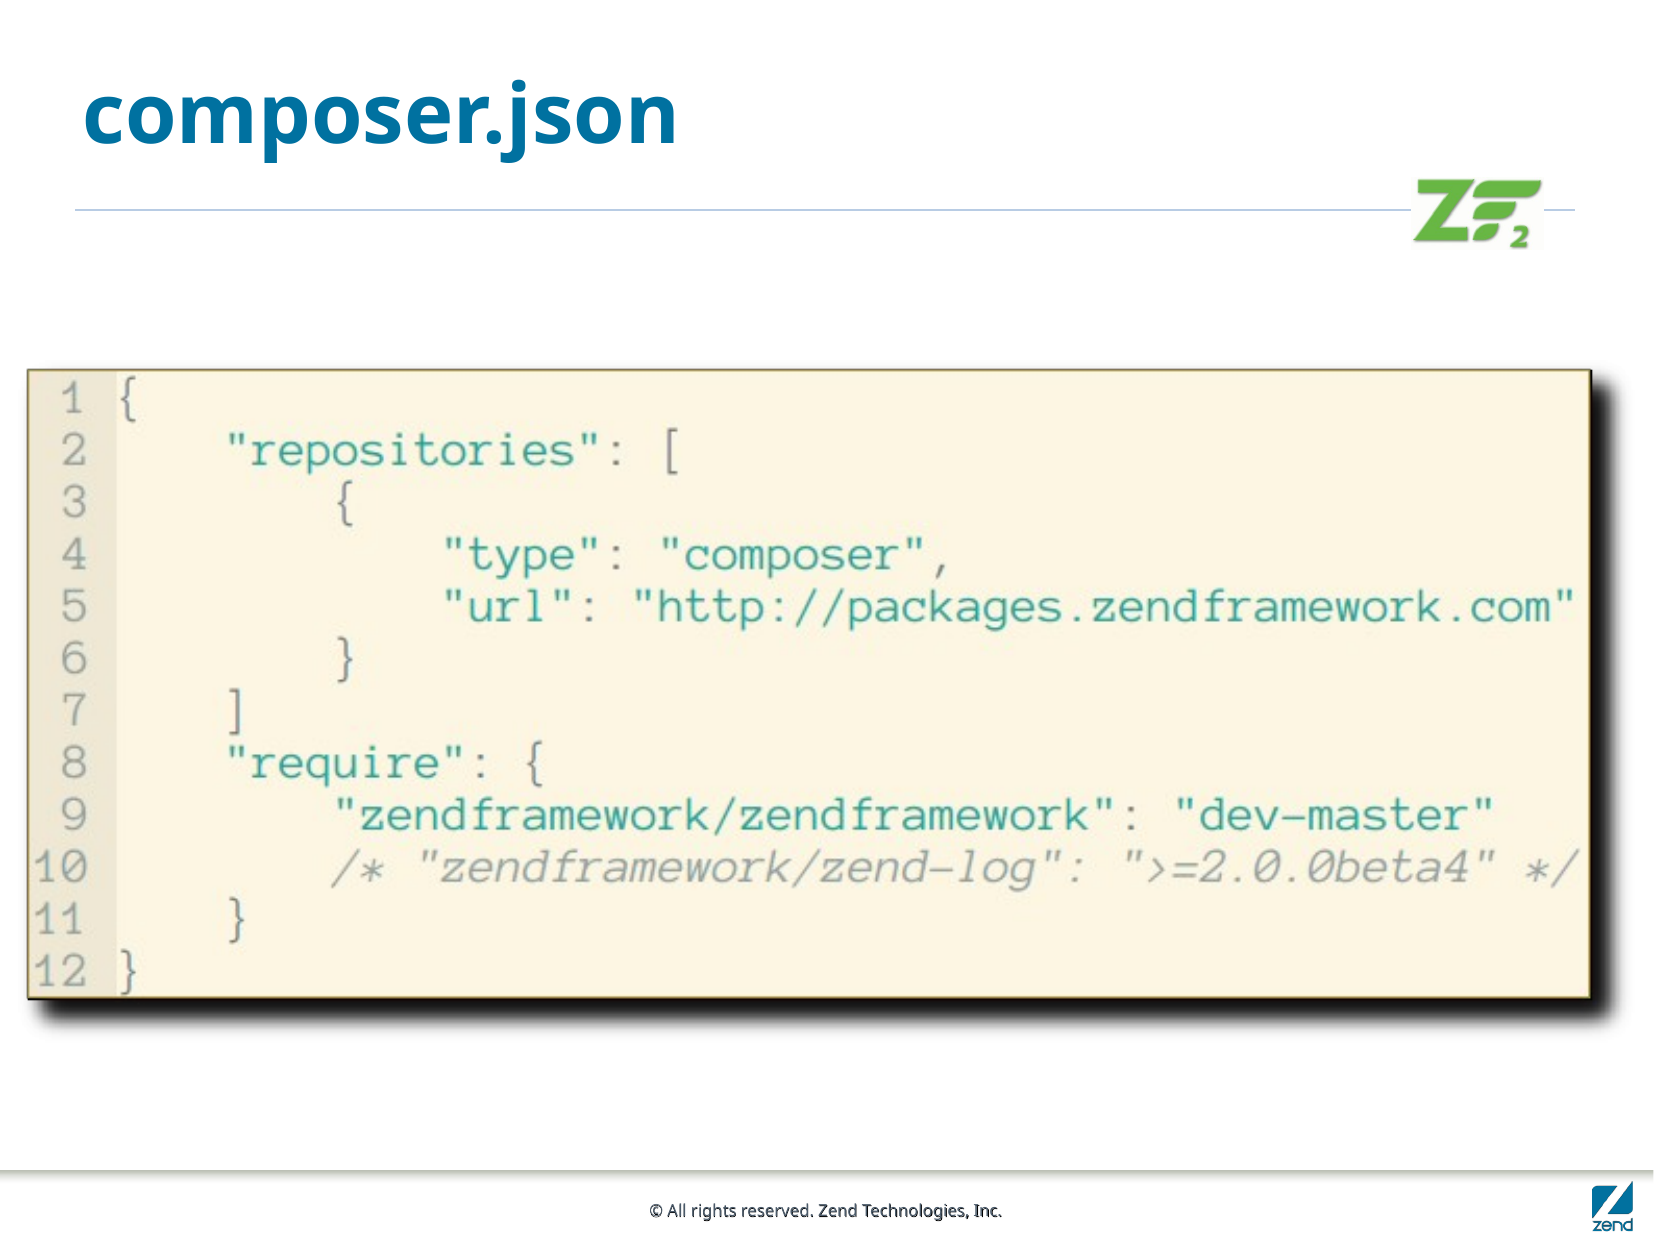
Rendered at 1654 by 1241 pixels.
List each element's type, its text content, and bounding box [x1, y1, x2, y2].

picture [1411, 177, 1544, 250]
title composer.json [82, 47, 1489, 169]
picture [13, 355, 1639, 1047]
picture [0, 1170, 1654, 1232]
